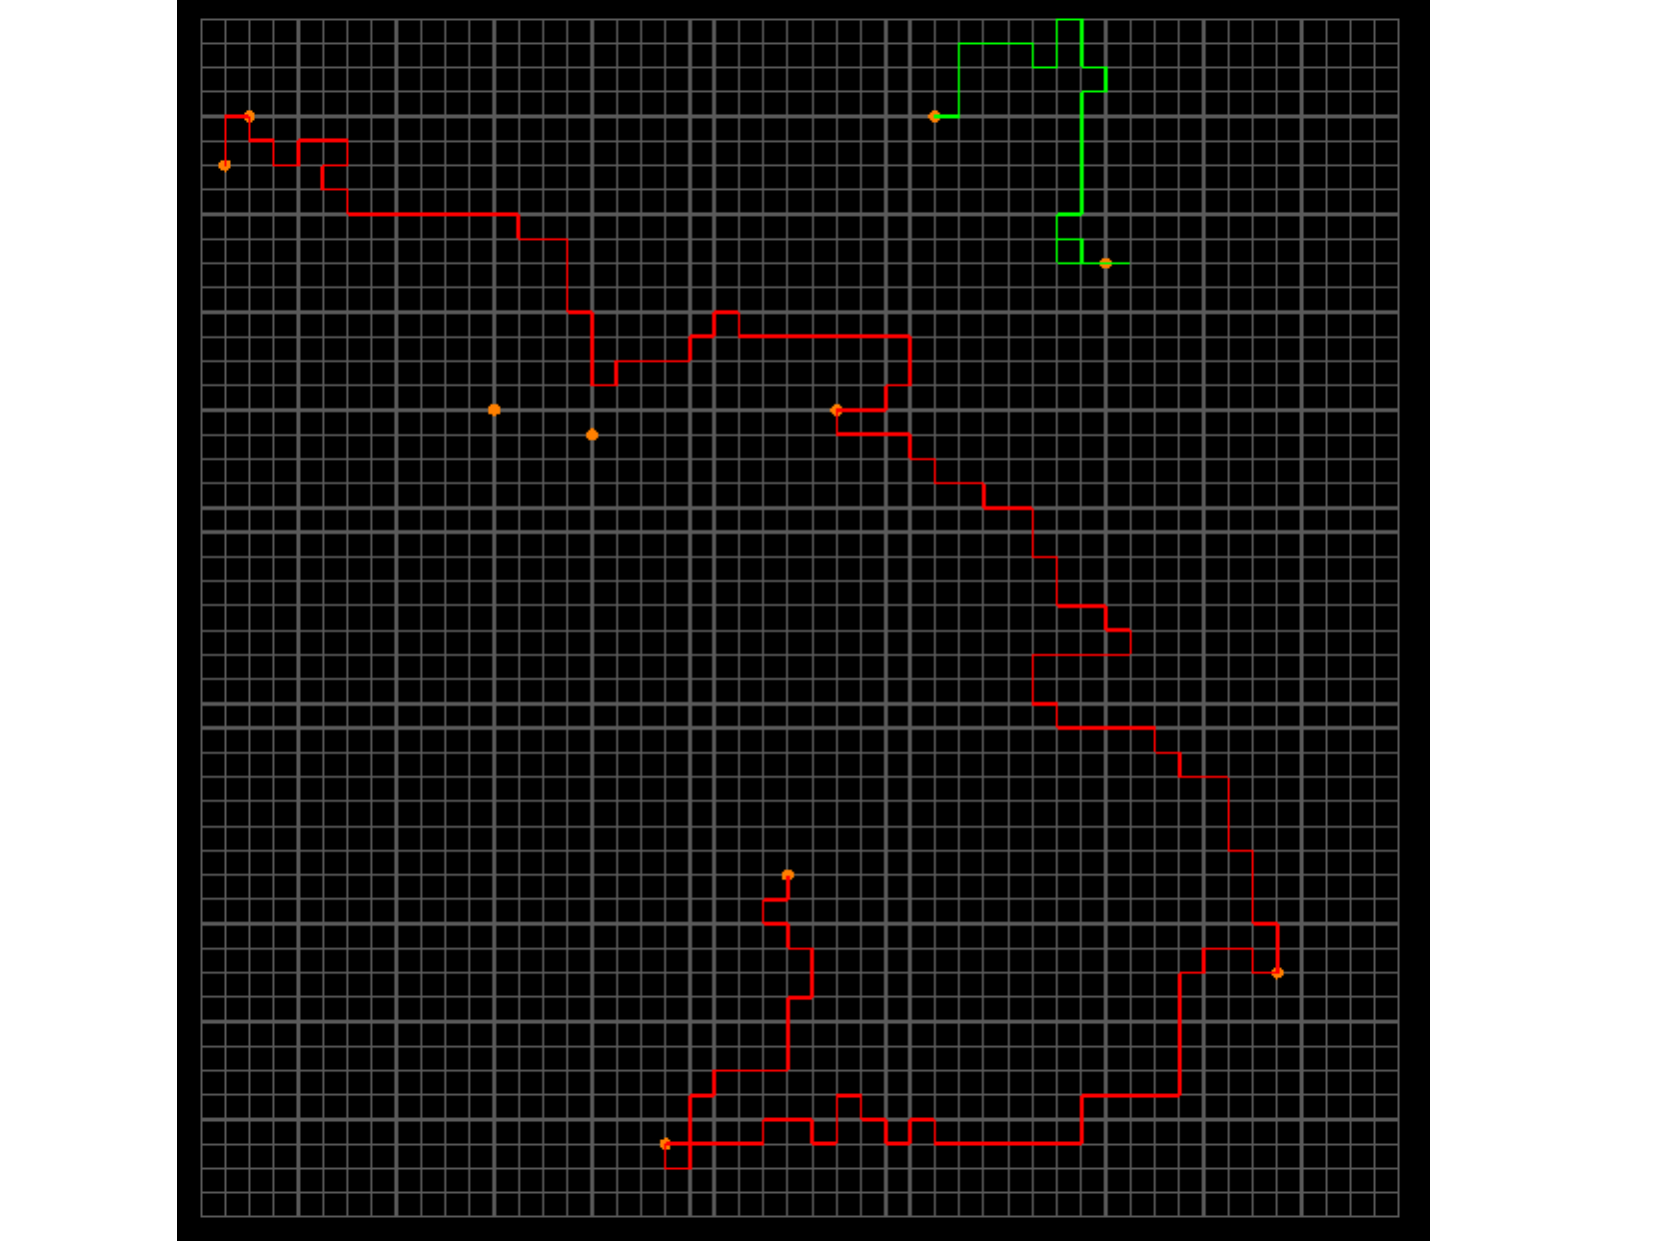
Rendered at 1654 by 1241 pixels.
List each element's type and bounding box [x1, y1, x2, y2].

picture [177, 0, 1430, 1241]
